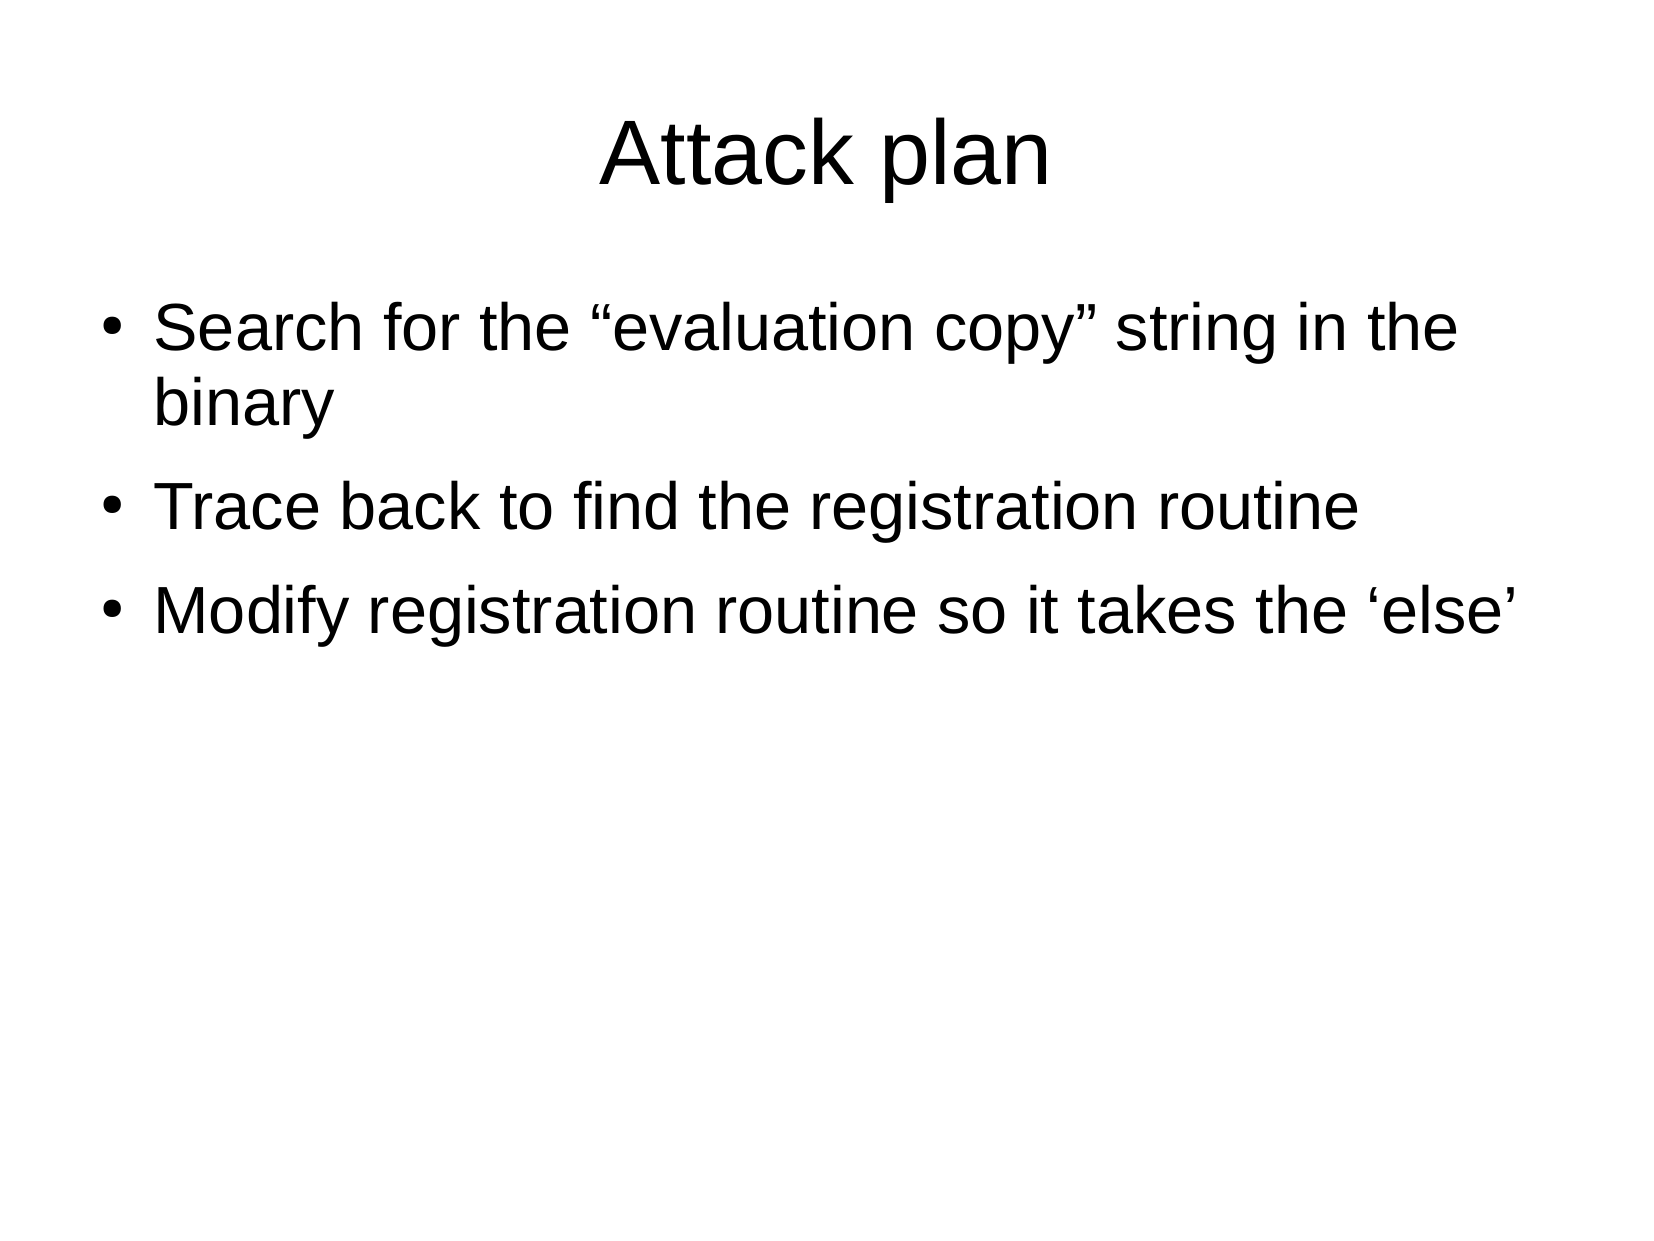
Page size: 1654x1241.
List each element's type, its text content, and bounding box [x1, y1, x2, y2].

list Search for the “evaluation copy” string in the binary Trace back to find the registration routine Modify registration routine so it takes the ‘else’ [82, 290, 1571, 1010]
title Attack plan [82, 49, 1571, 257]
